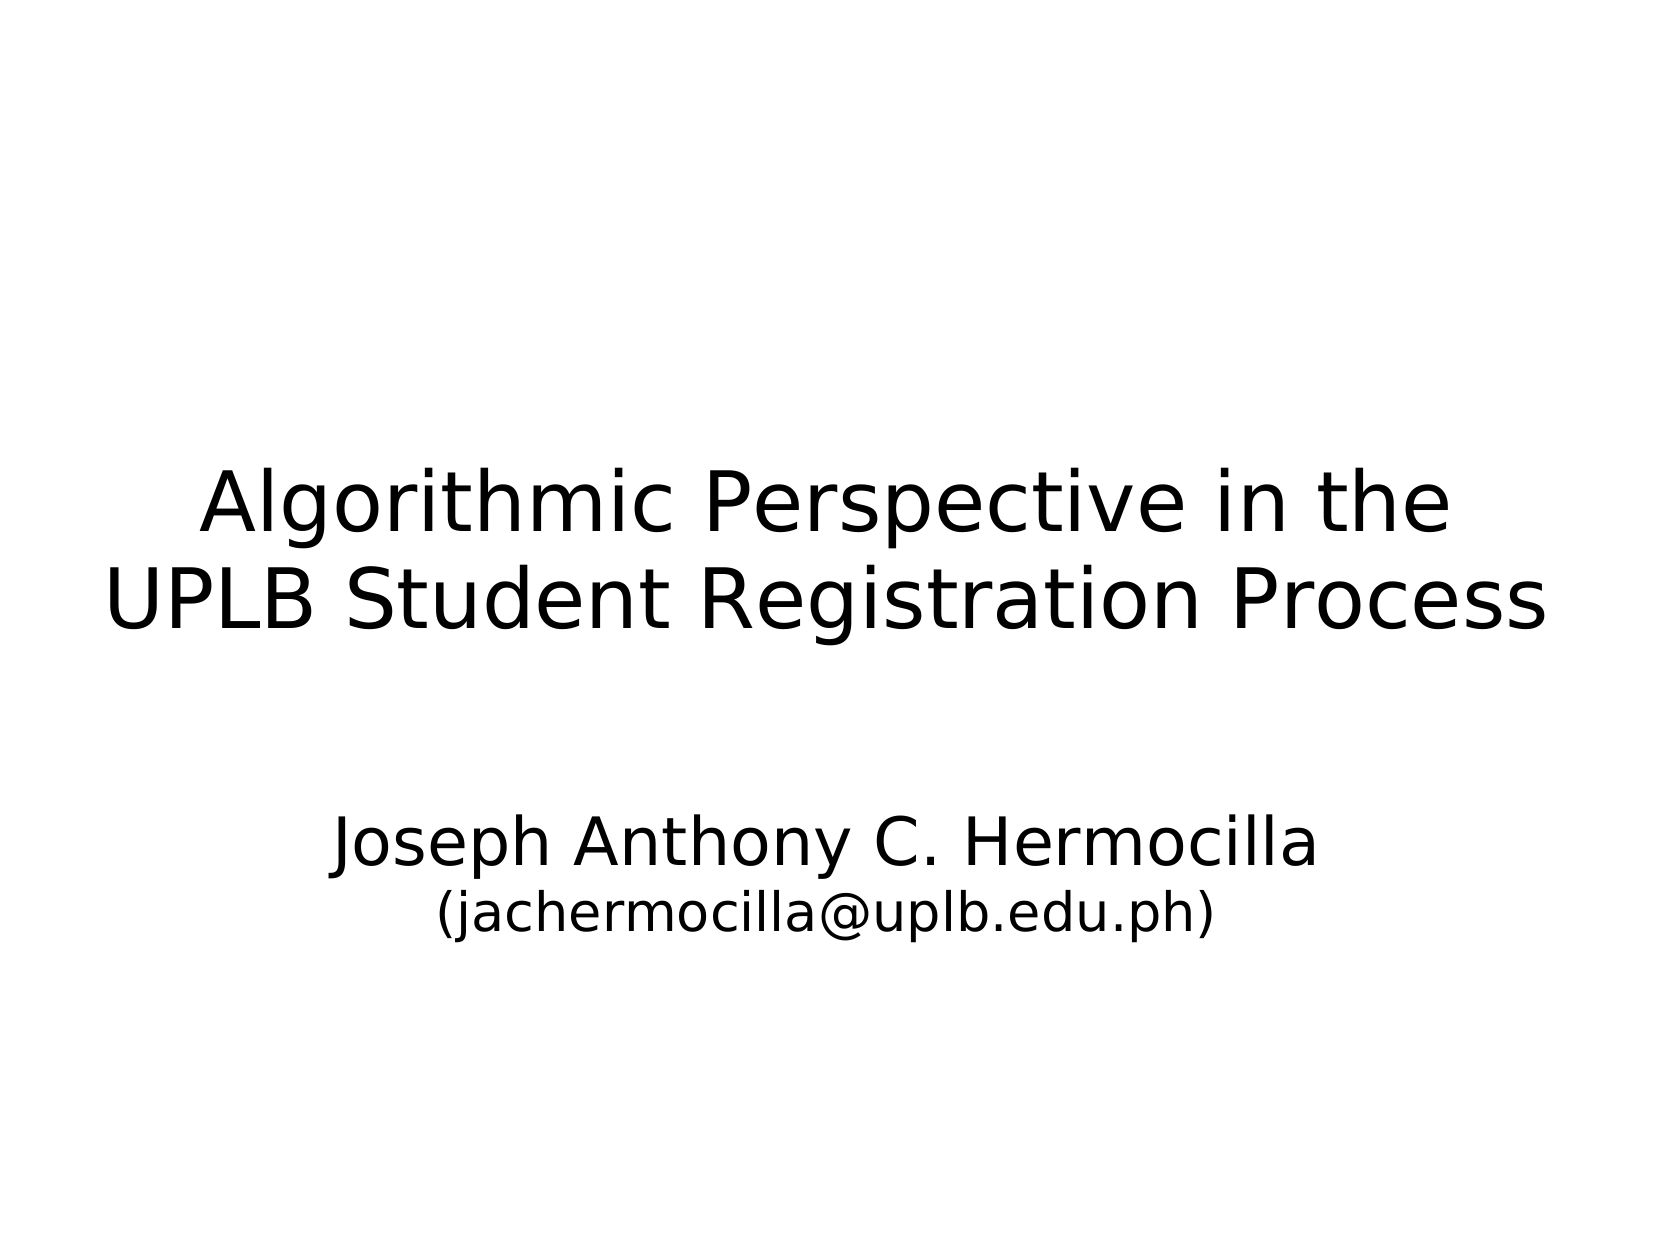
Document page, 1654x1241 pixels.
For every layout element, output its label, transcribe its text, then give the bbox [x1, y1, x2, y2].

text_box Algorithmic Perspective in the UPLB Student Registration Process Joseph Anthony C. Hermocilla (jachermocilla@uplb.edu.ph) [82, 290, 1571, 1109]
